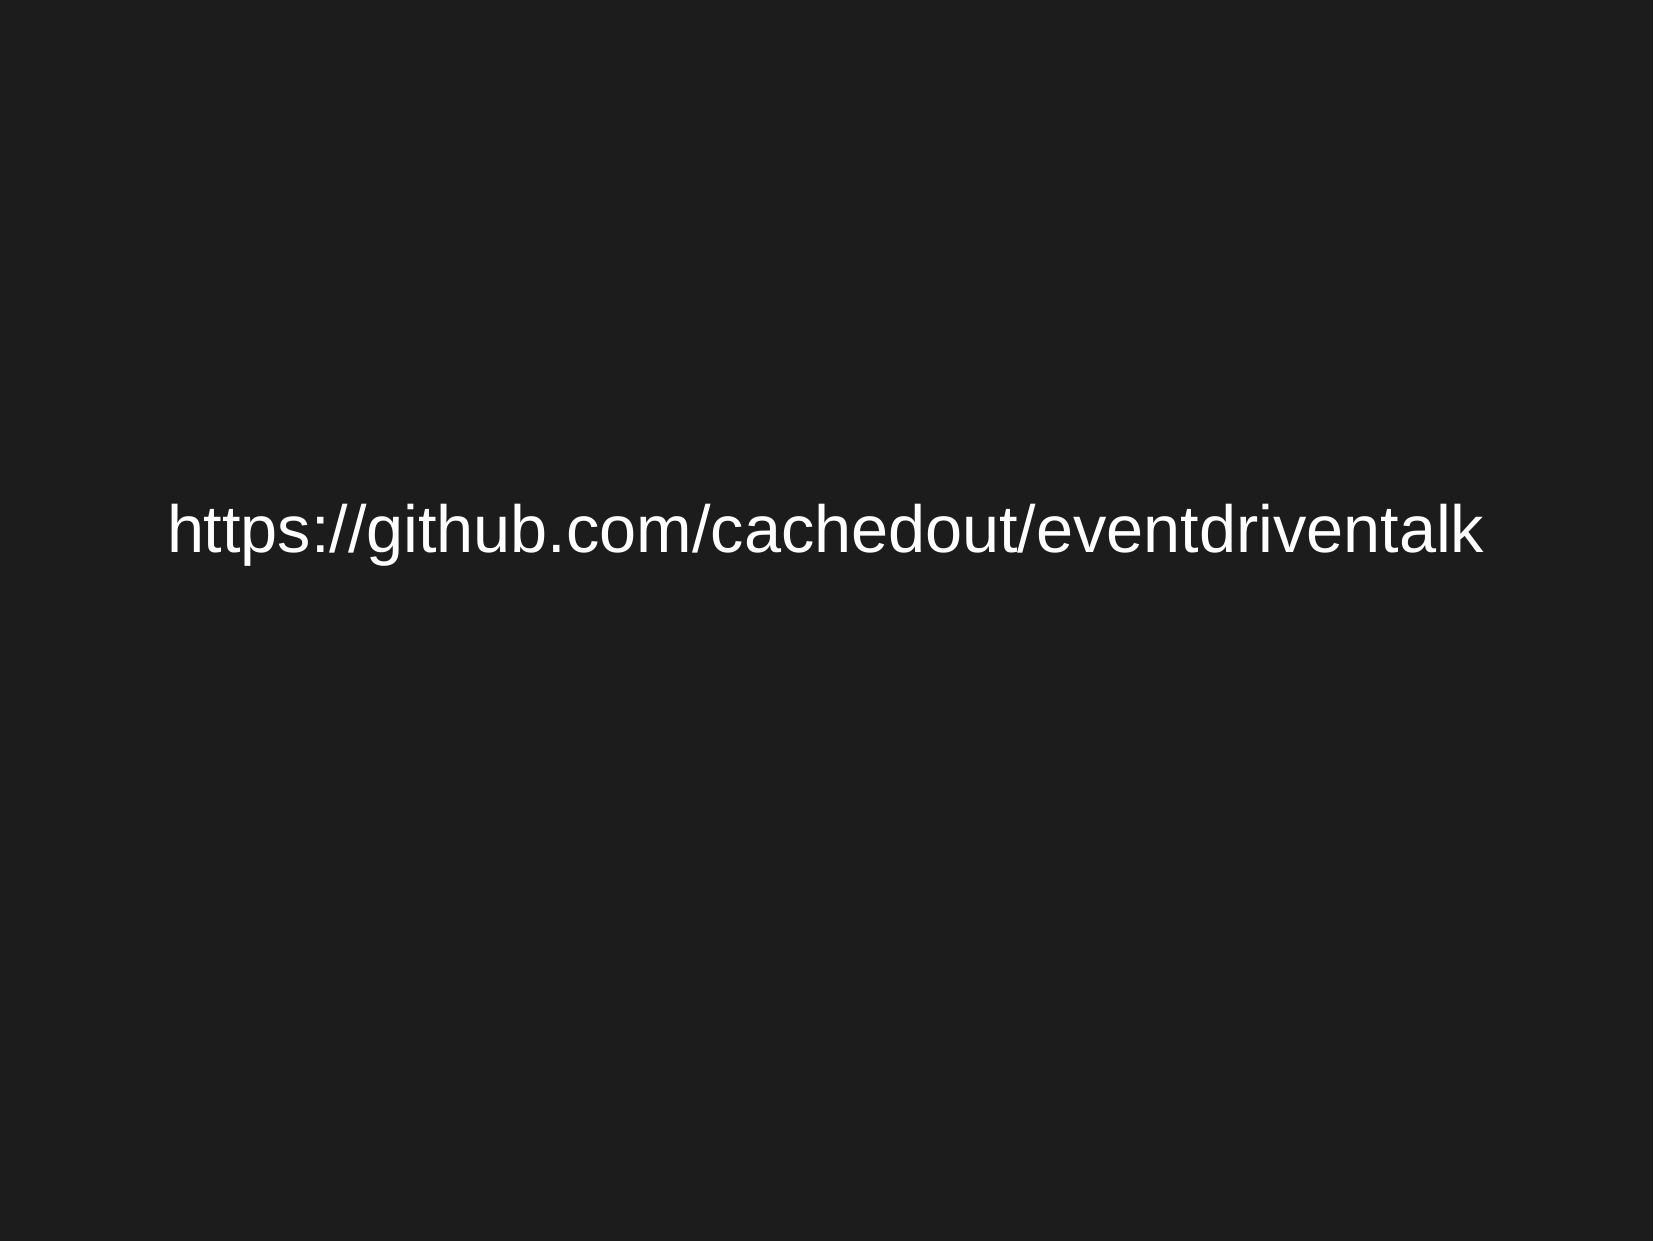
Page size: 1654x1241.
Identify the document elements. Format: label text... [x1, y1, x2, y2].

subtitle https://github.com/cachedout/eventdriventalk [82, 49, 1571, 1010]
